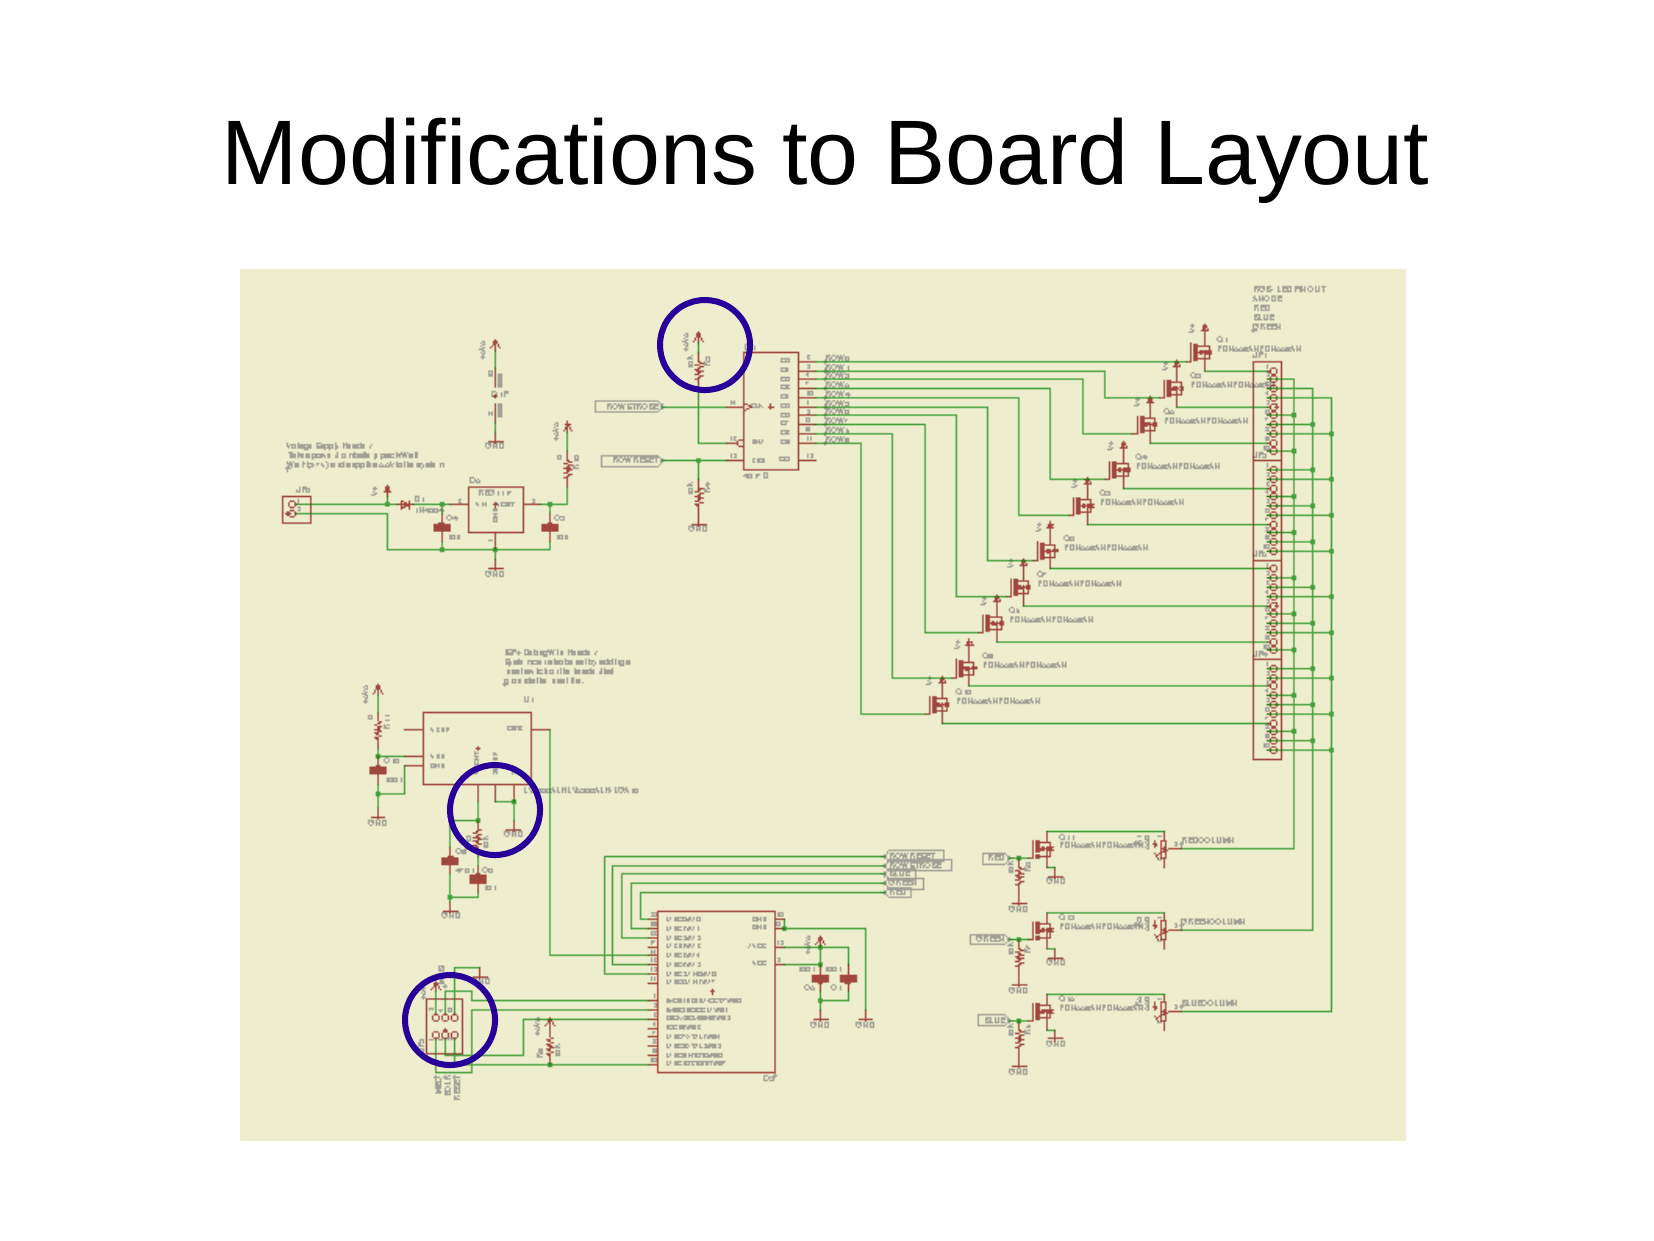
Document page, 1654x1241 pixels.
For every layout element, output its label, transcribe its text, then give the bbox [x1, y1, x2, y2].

picture [240, 269, 1406, 1141]
title Modifications to Board Layout [82, 49, 1571, 257]
